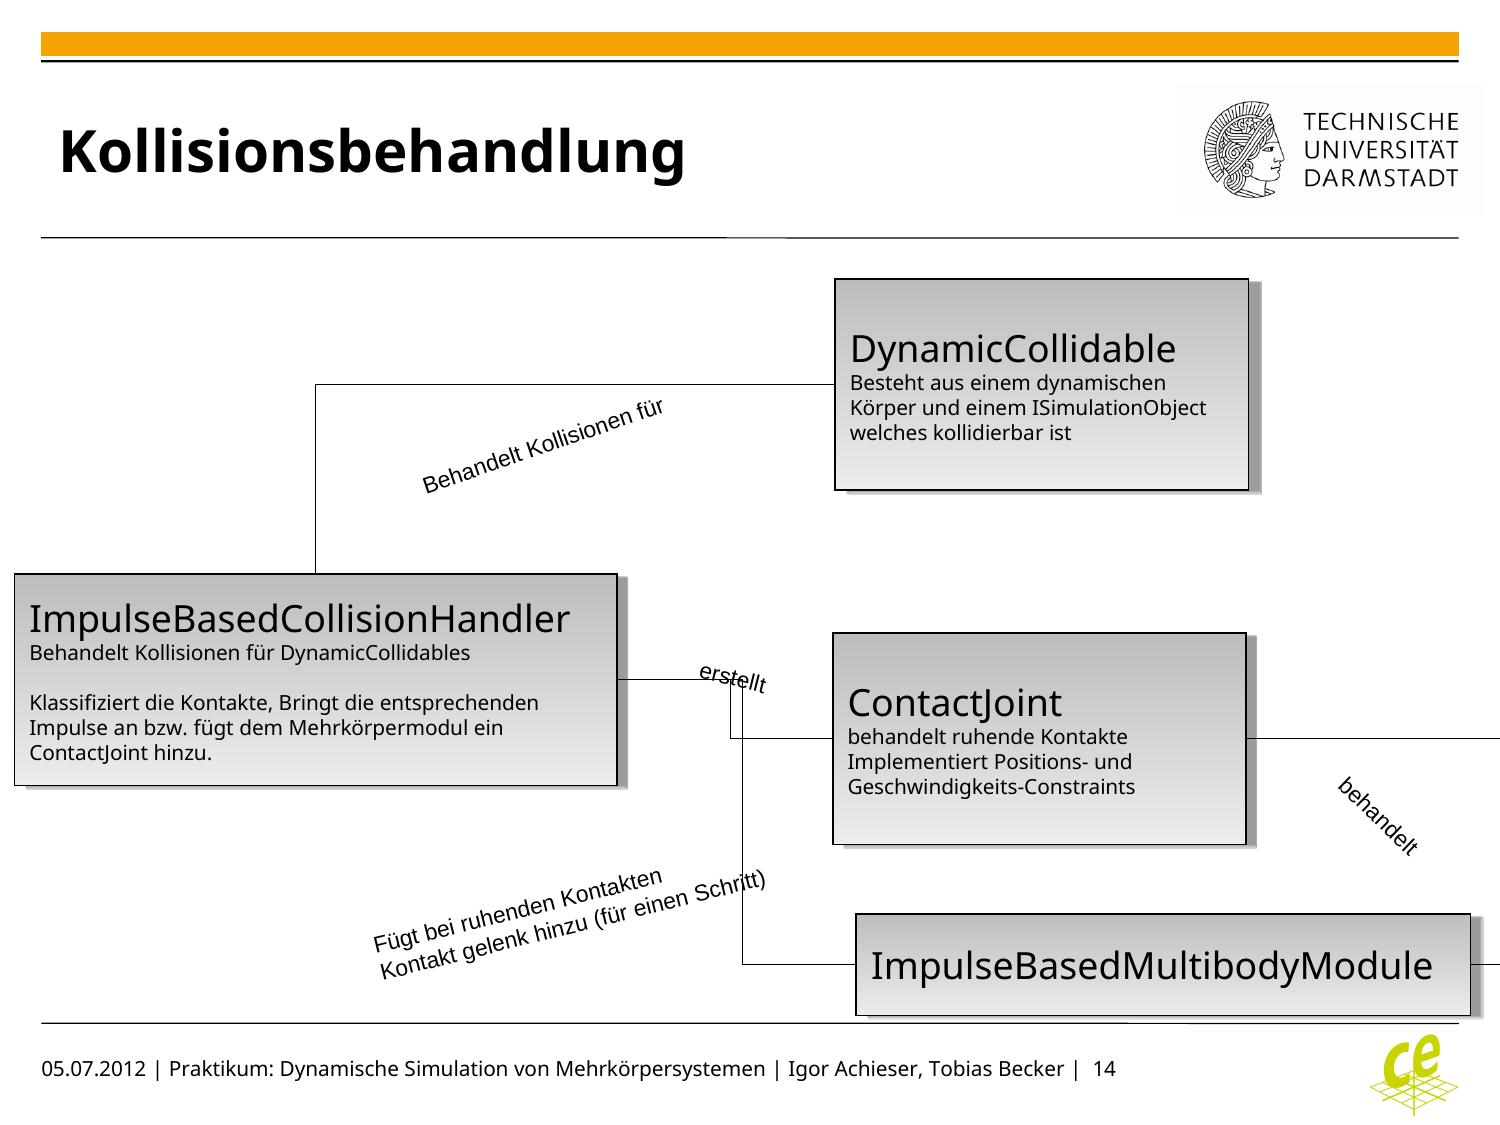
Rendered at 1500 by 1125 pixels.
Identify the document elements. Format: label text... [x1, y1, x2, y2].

picture [1188, 84, 1484, 215]
text_box DynamicCollidable Besteht aus einem dynamischen Körper und einem ISimulationObject welches kollidierbar ist [835, 278, 1249, 491]
text_box Kollisionsbehandlung [58, 80, 1188, 218]
text_box erstellt [680, 643, 786, 710]
text_box ImpulseBasedCollisionHandler Behandelt Kollisionen für DynamicCollidables Klassifiziert die Kontakte, Bringt die entsprechenden Impulse an bzw. fügt dem Mehrkörpermodul ein ContactJoint hinzu. [14, 574, 617, 786]
text_box behandelt [1317, 755, 1442, 877]
text_box Fügt bei ruhenden Kontakten Kontakt gelenk hinzu (für einen Schritt) [354, 824, 785, 997]
text_box ContactJoint behandelt ruhende Kontakte Implementiert Positions- und Geschwindigkeits-Constraints [832, 633, 1247, 845]
text_box Behandelt Kollisionen für [402, 377, 685, 511]
text_box 05.07.2012 | Praktikum: Dynamische Simulation von Mehrkörpersystemen | Igor Achieser, Tobias Becker | <Nummer> [41, 1055, 1223, 1095]
text_box ImpulseBasedMultibodyModule [856, 914, 1471, 1016]
